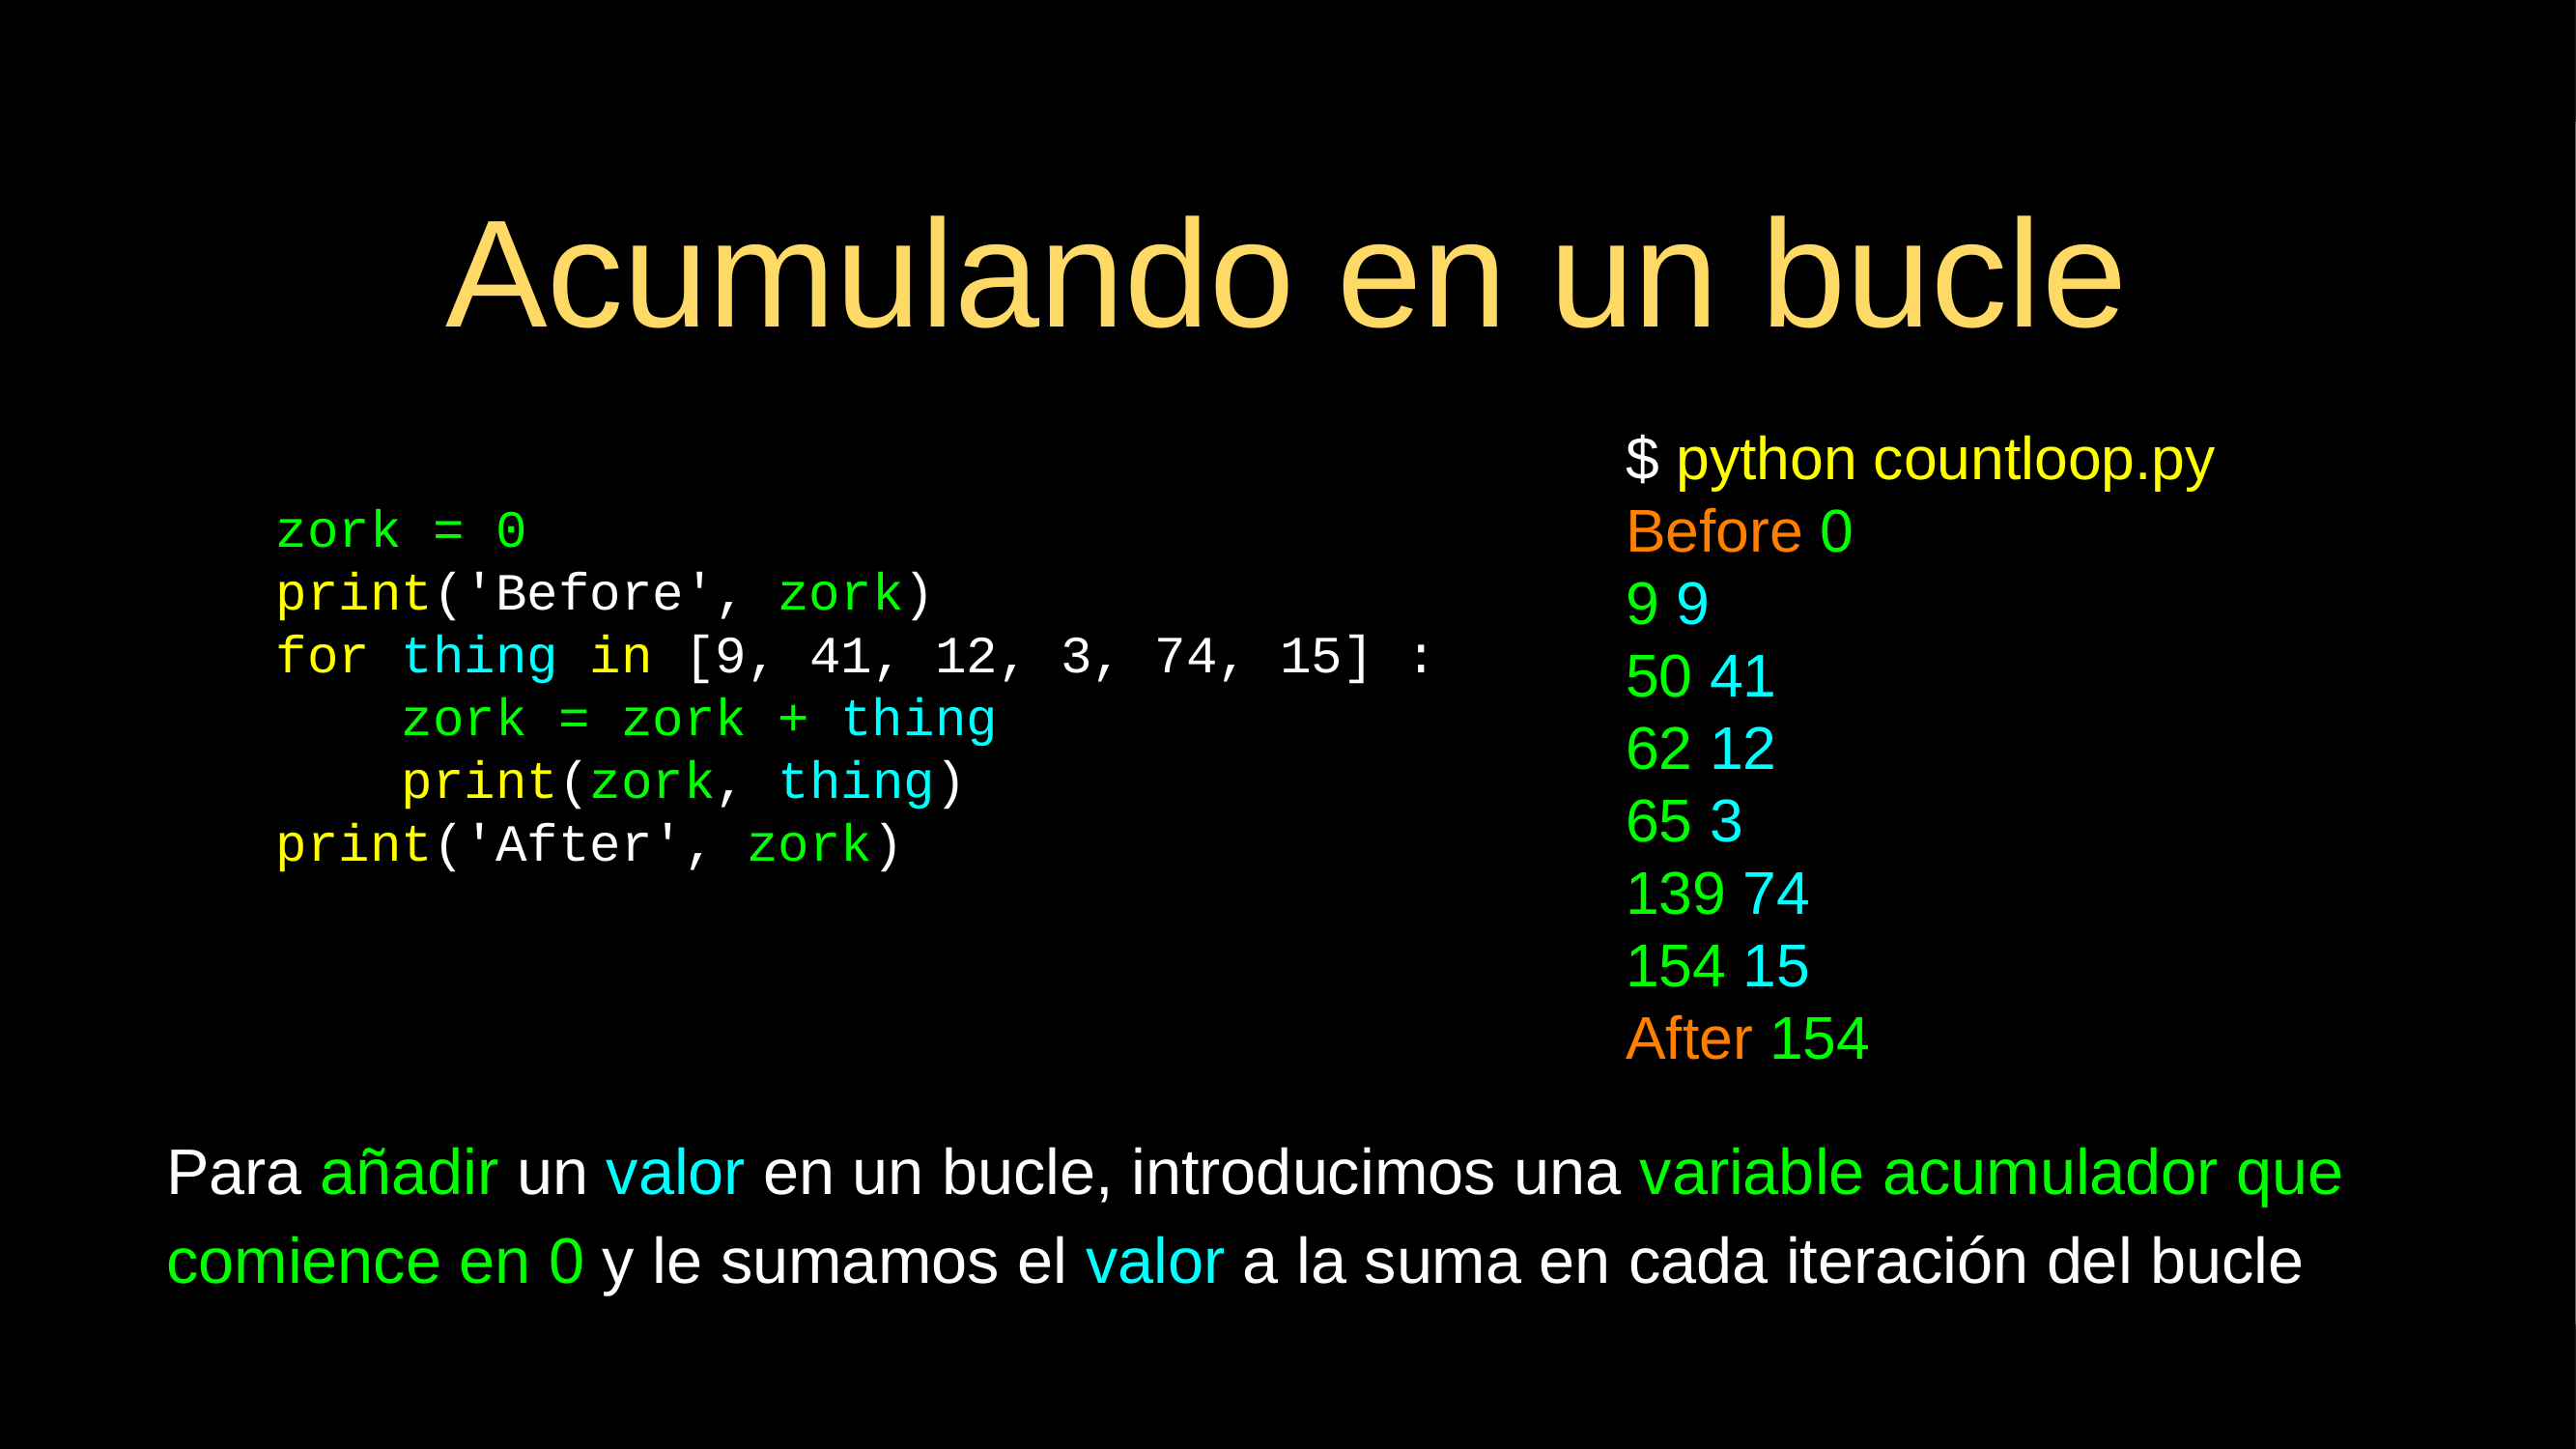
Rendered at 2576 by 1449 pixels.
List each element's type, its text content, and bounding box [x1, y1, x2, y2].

title Acumulando en un bucle [183, 129, 2391, 403]
text_box zork = 0 print('Before', zork) for thing in [9, 41, 12, 3, 74, 15] : zork = zork + thing print(zork, thing) print('After', zork) [275, 419, 1466, 947]
text_box Para añadir un valor en un bucle, introducimos una variable acumulador que comience en 0 y le sumamos el valor a la suma en cada iteración del bucle [166, 1094, 2487, 1320]
text_box $ python countloop.py Before 0 9 9 50 41 62 12 65 3 139 74 154 15 After 154 [1626, 350, 2295, 1094]
